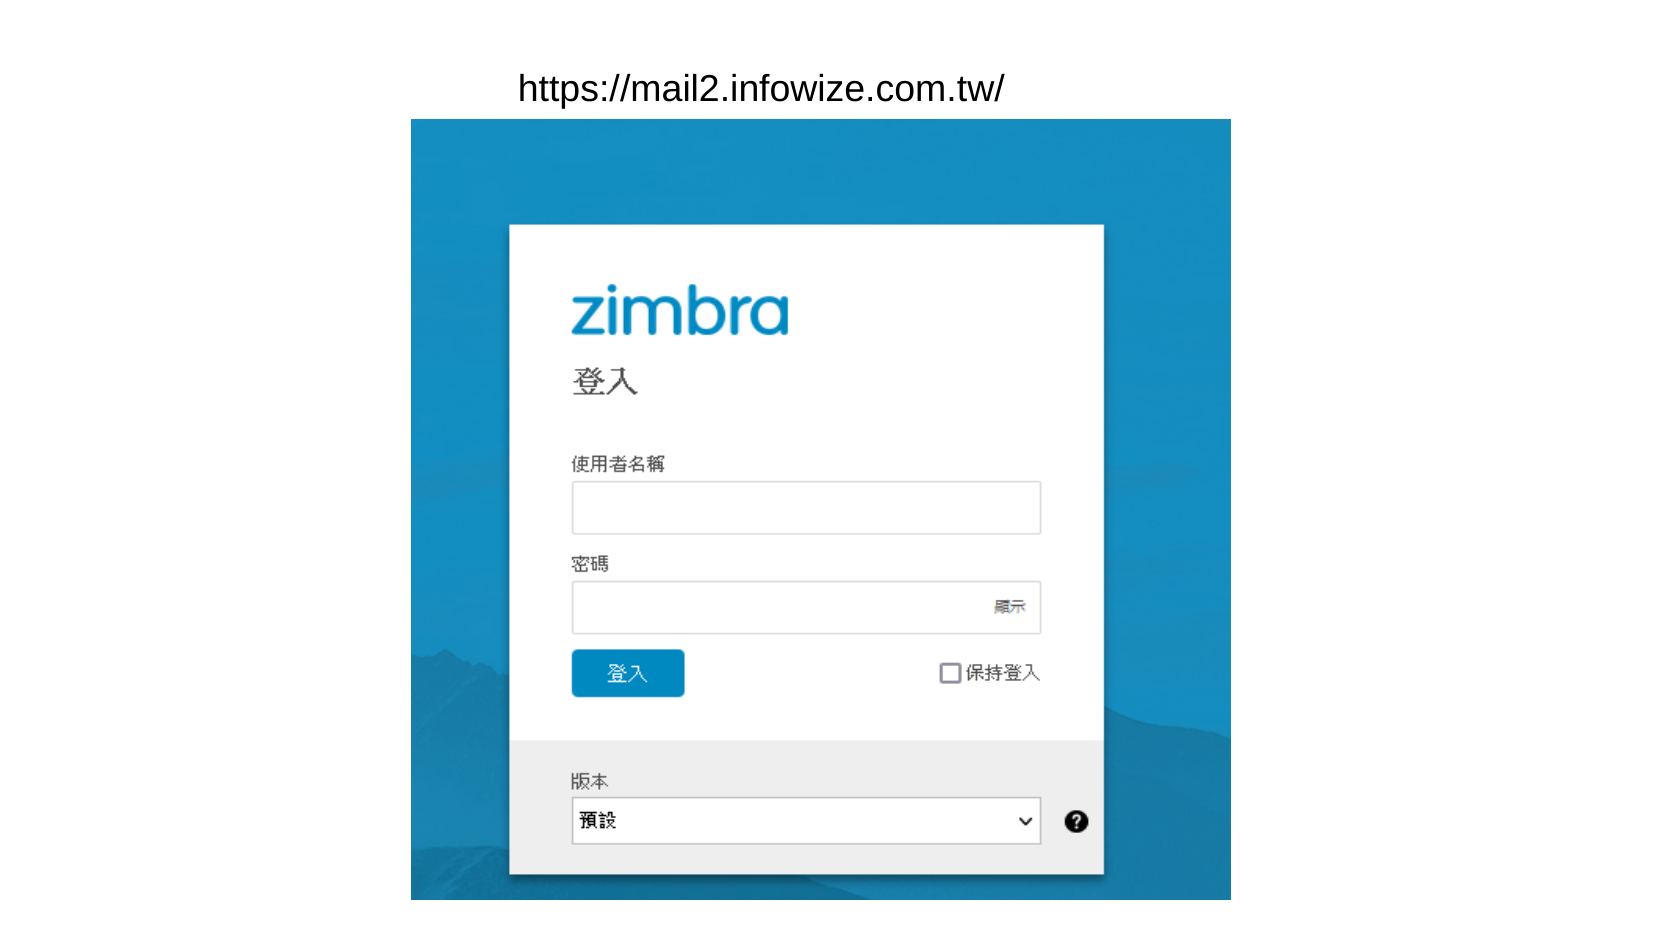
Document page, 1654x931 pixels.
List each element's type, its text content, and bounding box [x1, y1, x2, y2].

picture [411, 119, 1231, 901]
text_box https://mail2.infowize.com.tw/ [503, 60, 1021, 117]
